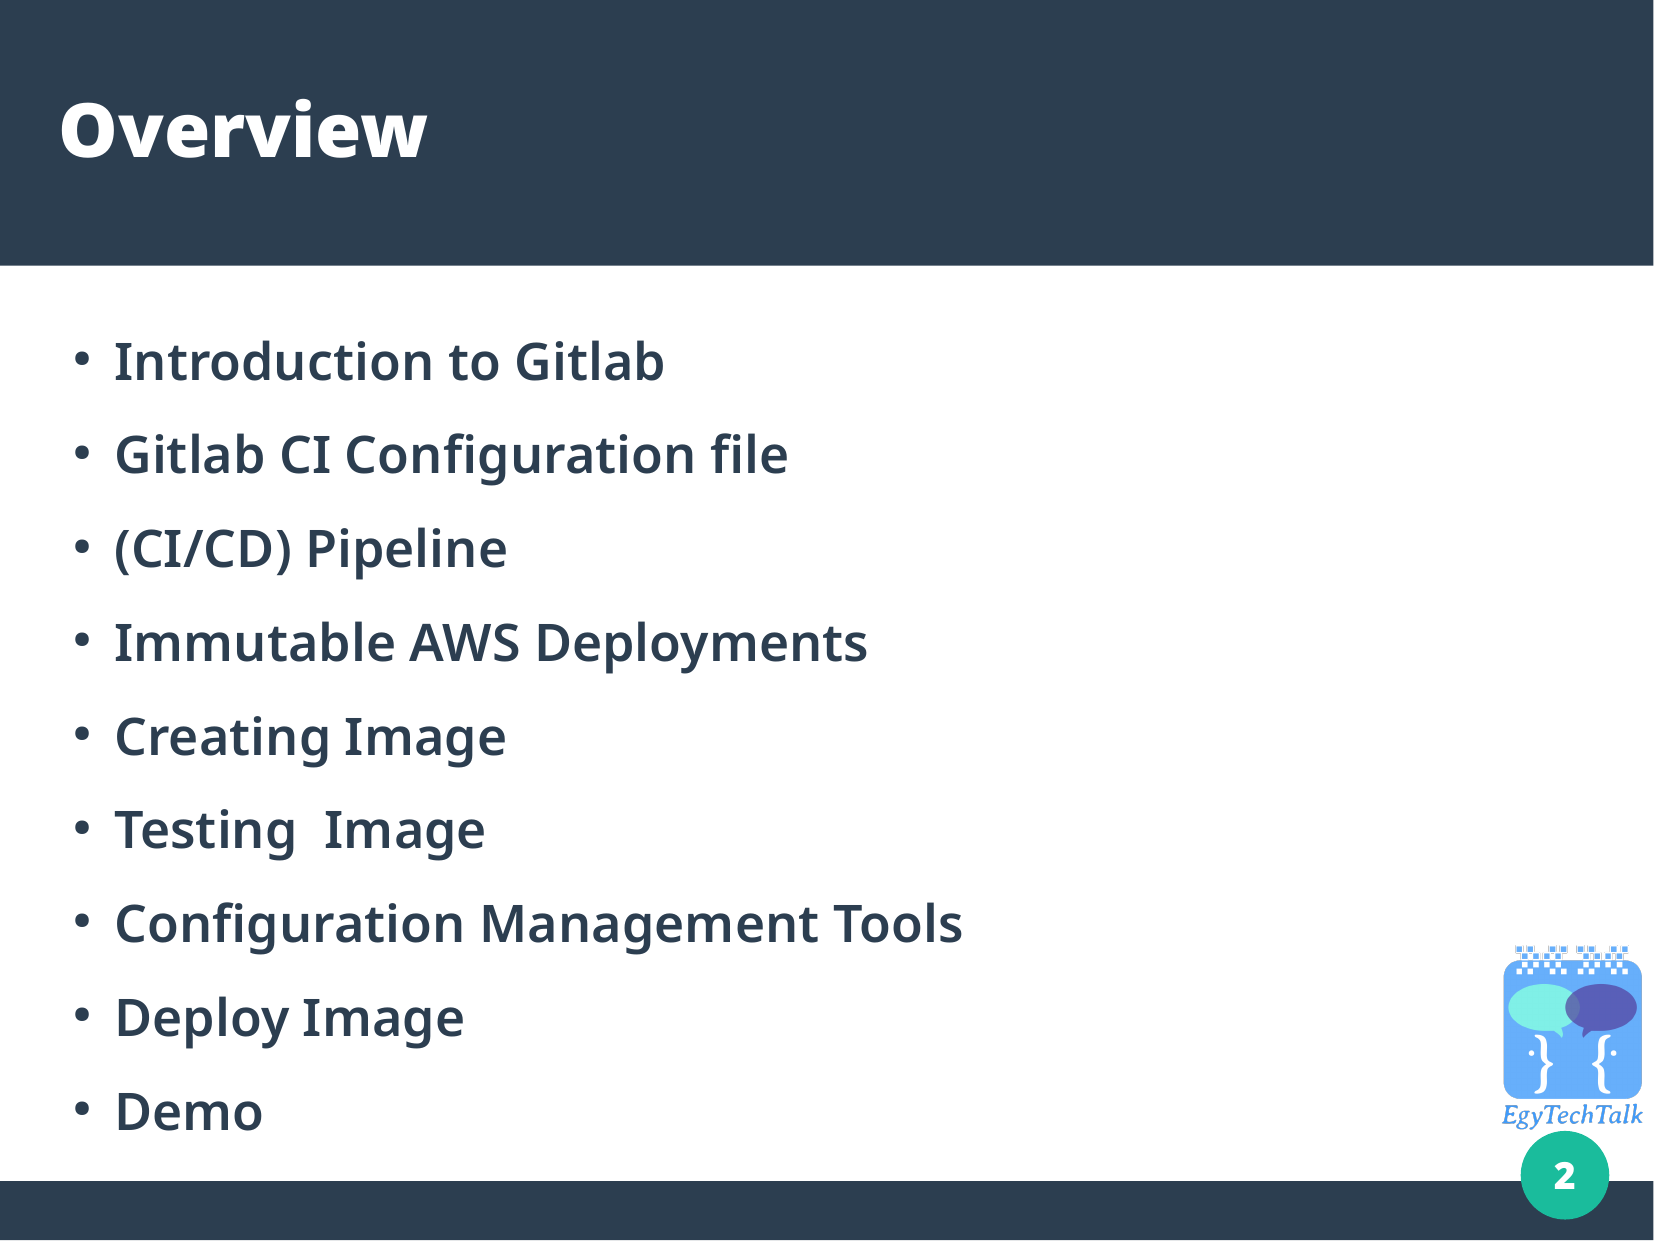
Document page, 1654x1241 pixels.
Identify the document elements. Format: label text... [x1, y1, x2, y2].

title Overview [59, 49, 1595, 207]
picture [1494, 945, 1651, 1131]
list Introduction to Gitlab Gitlab CI Configuration file (CI/CD) Pipeline Immutable AWS Deployments Creating Image Testing Image Configuration Management Tools Deploy Image Demo [59, 324, 1595, 1152]
